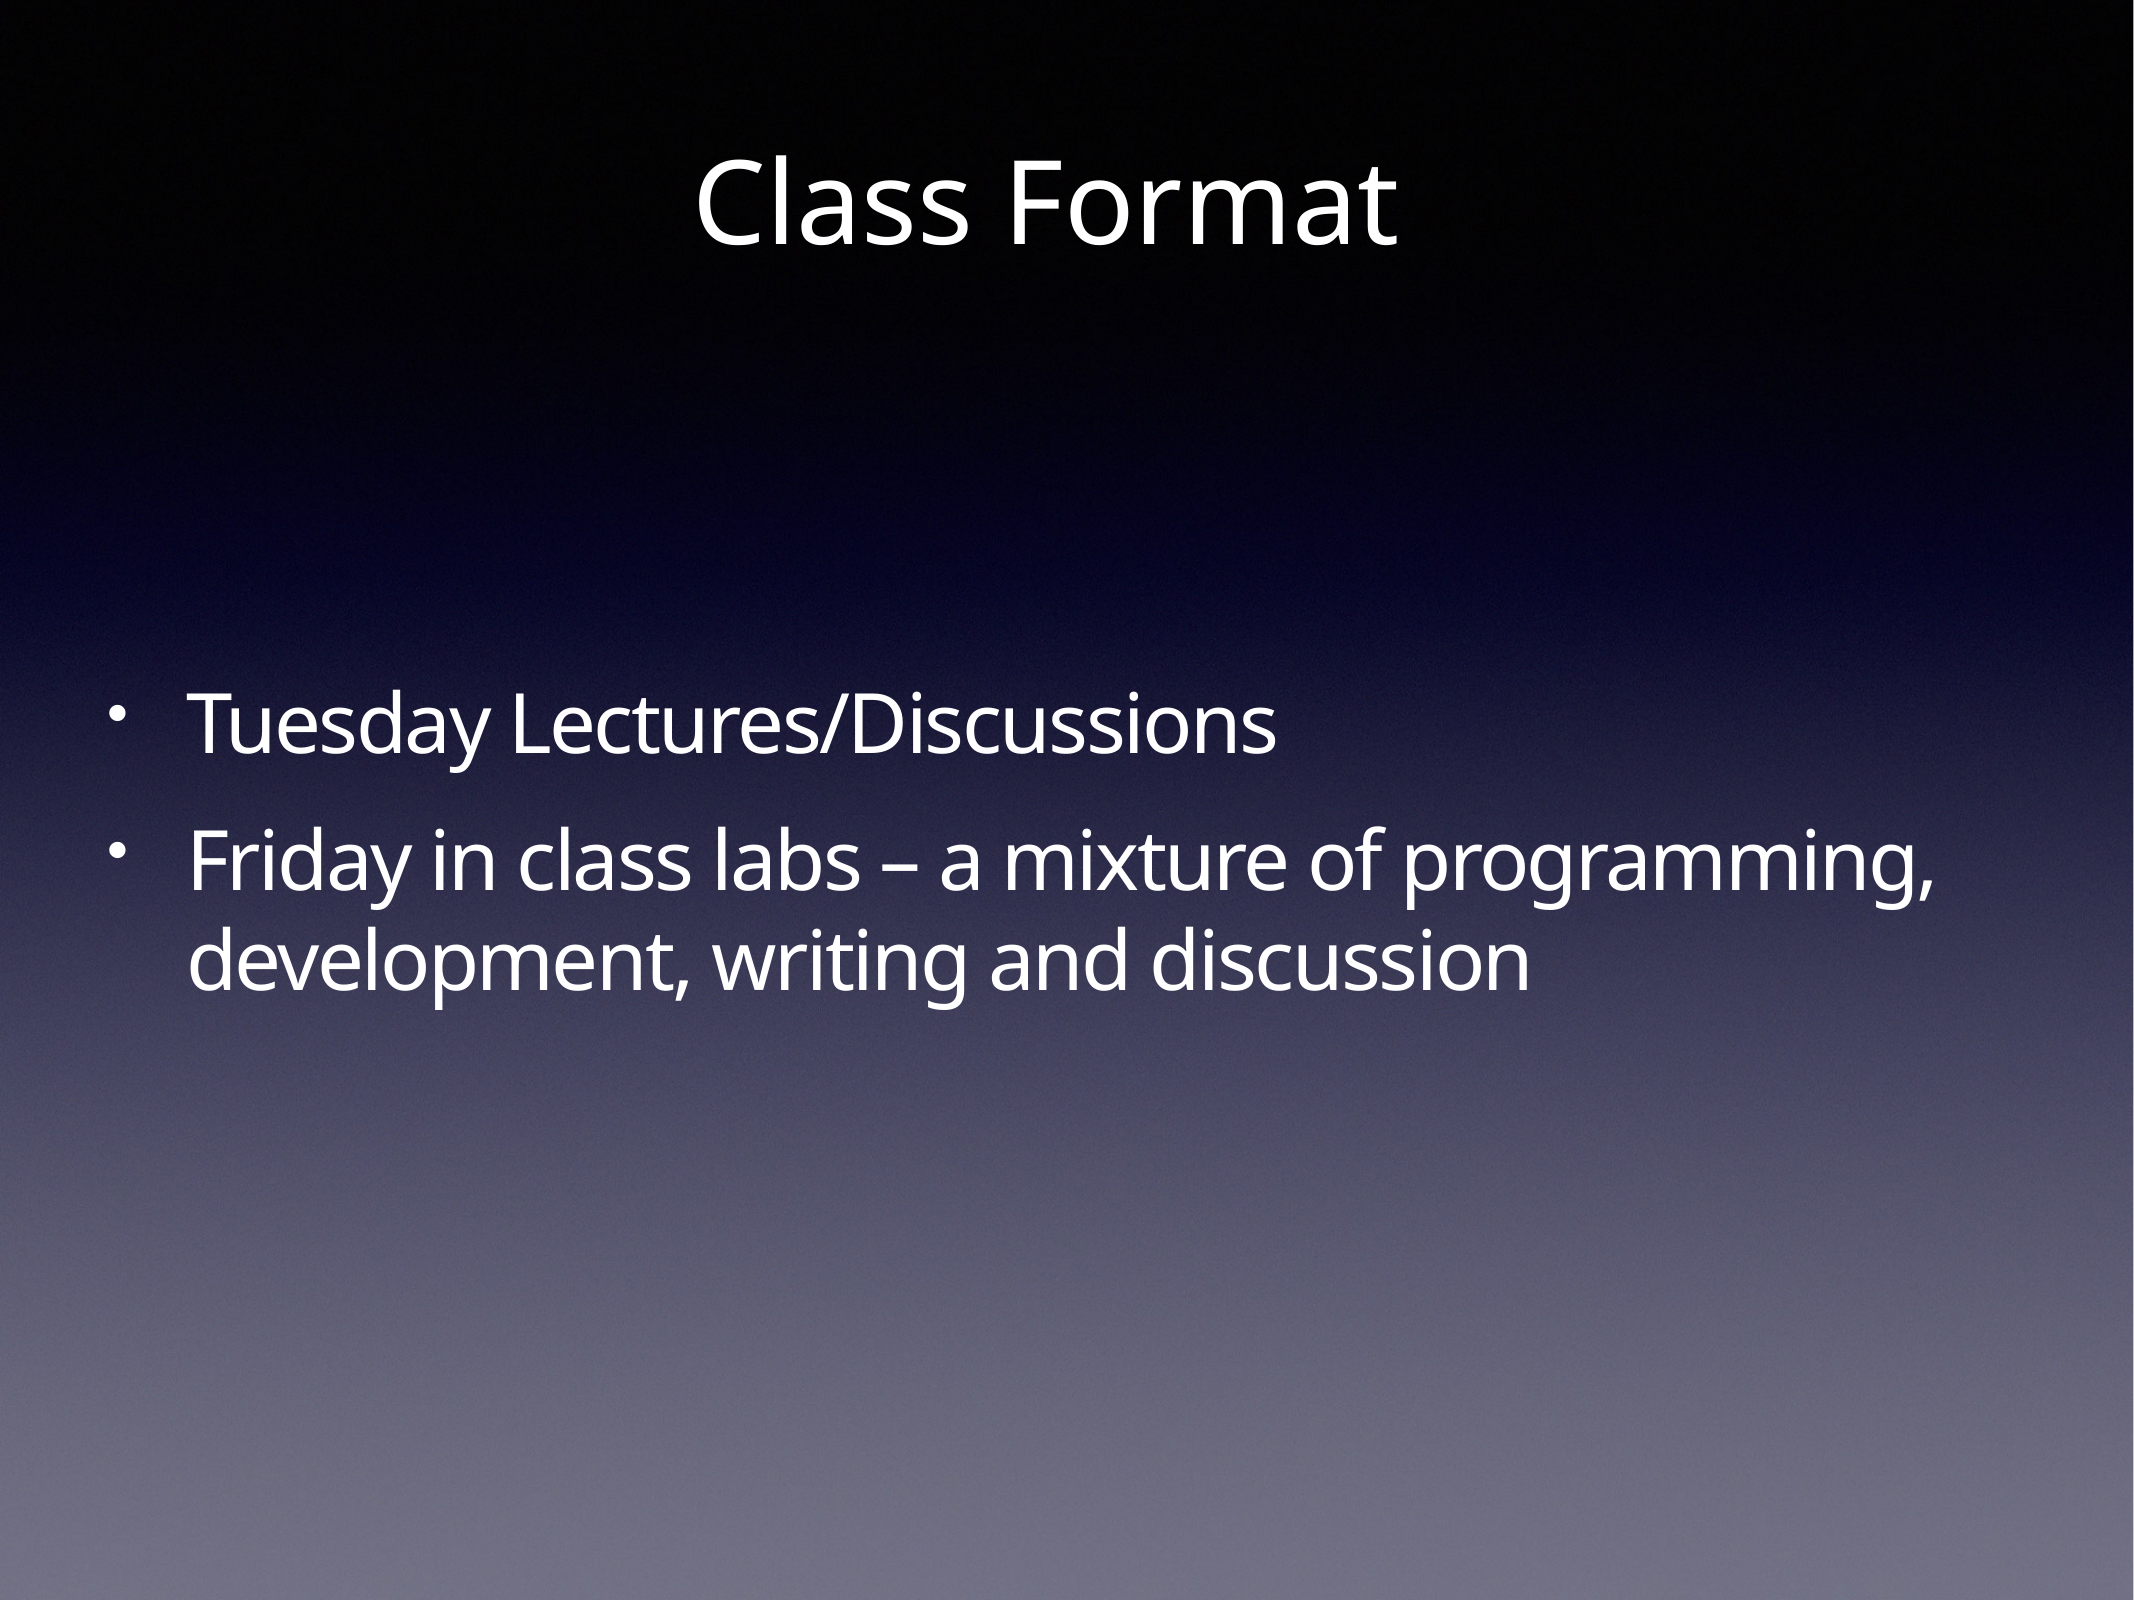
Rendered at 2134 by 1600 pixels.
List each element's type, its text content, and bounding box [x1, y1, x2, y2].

text_box Class Format [107, 127, 2028, 268]
picture [0, 0, 2134, 1600]
text_box Tuesday Lectures/Discussions Friday in class labs – a mixture of programming, development, writing and discussion [107, 374, 2028, 1303]
